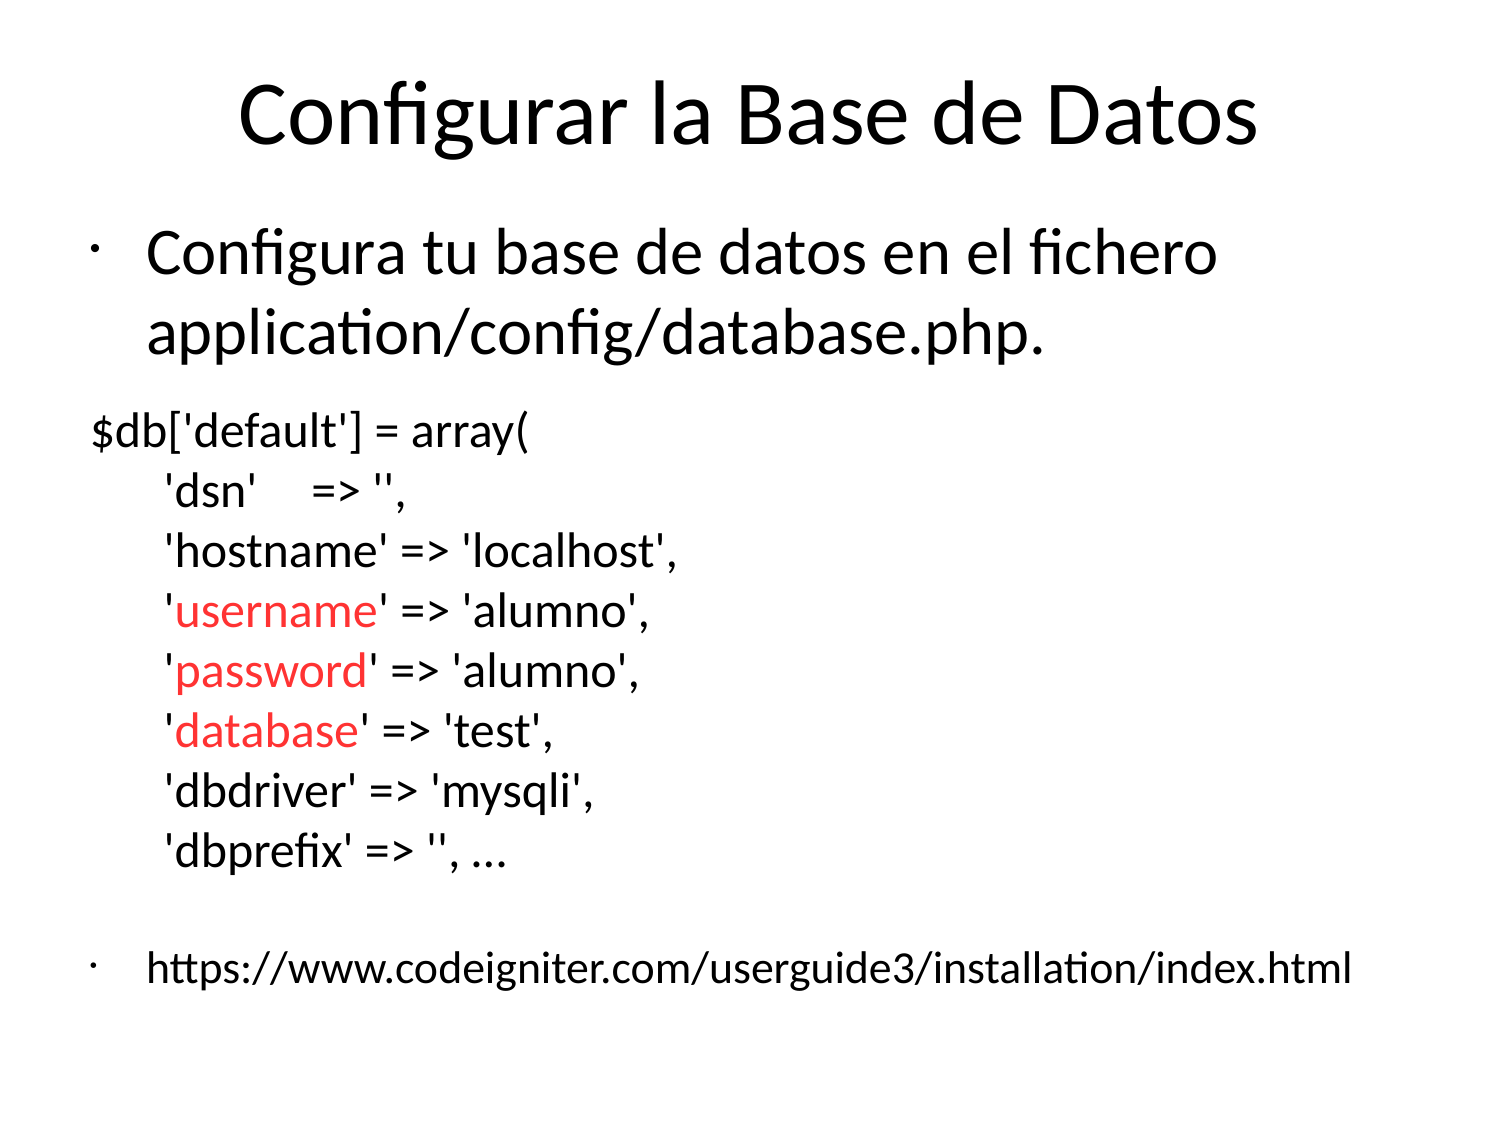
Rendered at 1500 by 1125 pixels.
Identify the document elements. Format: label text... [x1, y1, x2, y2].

title Configurar la Base de Datos [75, 45, 1425, 200]
list Configura tu base de datos en el fichero application/config/database.php. $db['default'] = array( 'dsn' => '', 'hostname' => 'localhost', 'username' => 'alumno', 'password' => 'alumno', 'database' => 'test', 'dbdriver' => 'mysqli', 'dbprefix' => '', … https://www.codeigniter.com/userguide3/installation/index.html [75, 200, 1425, 1004]
